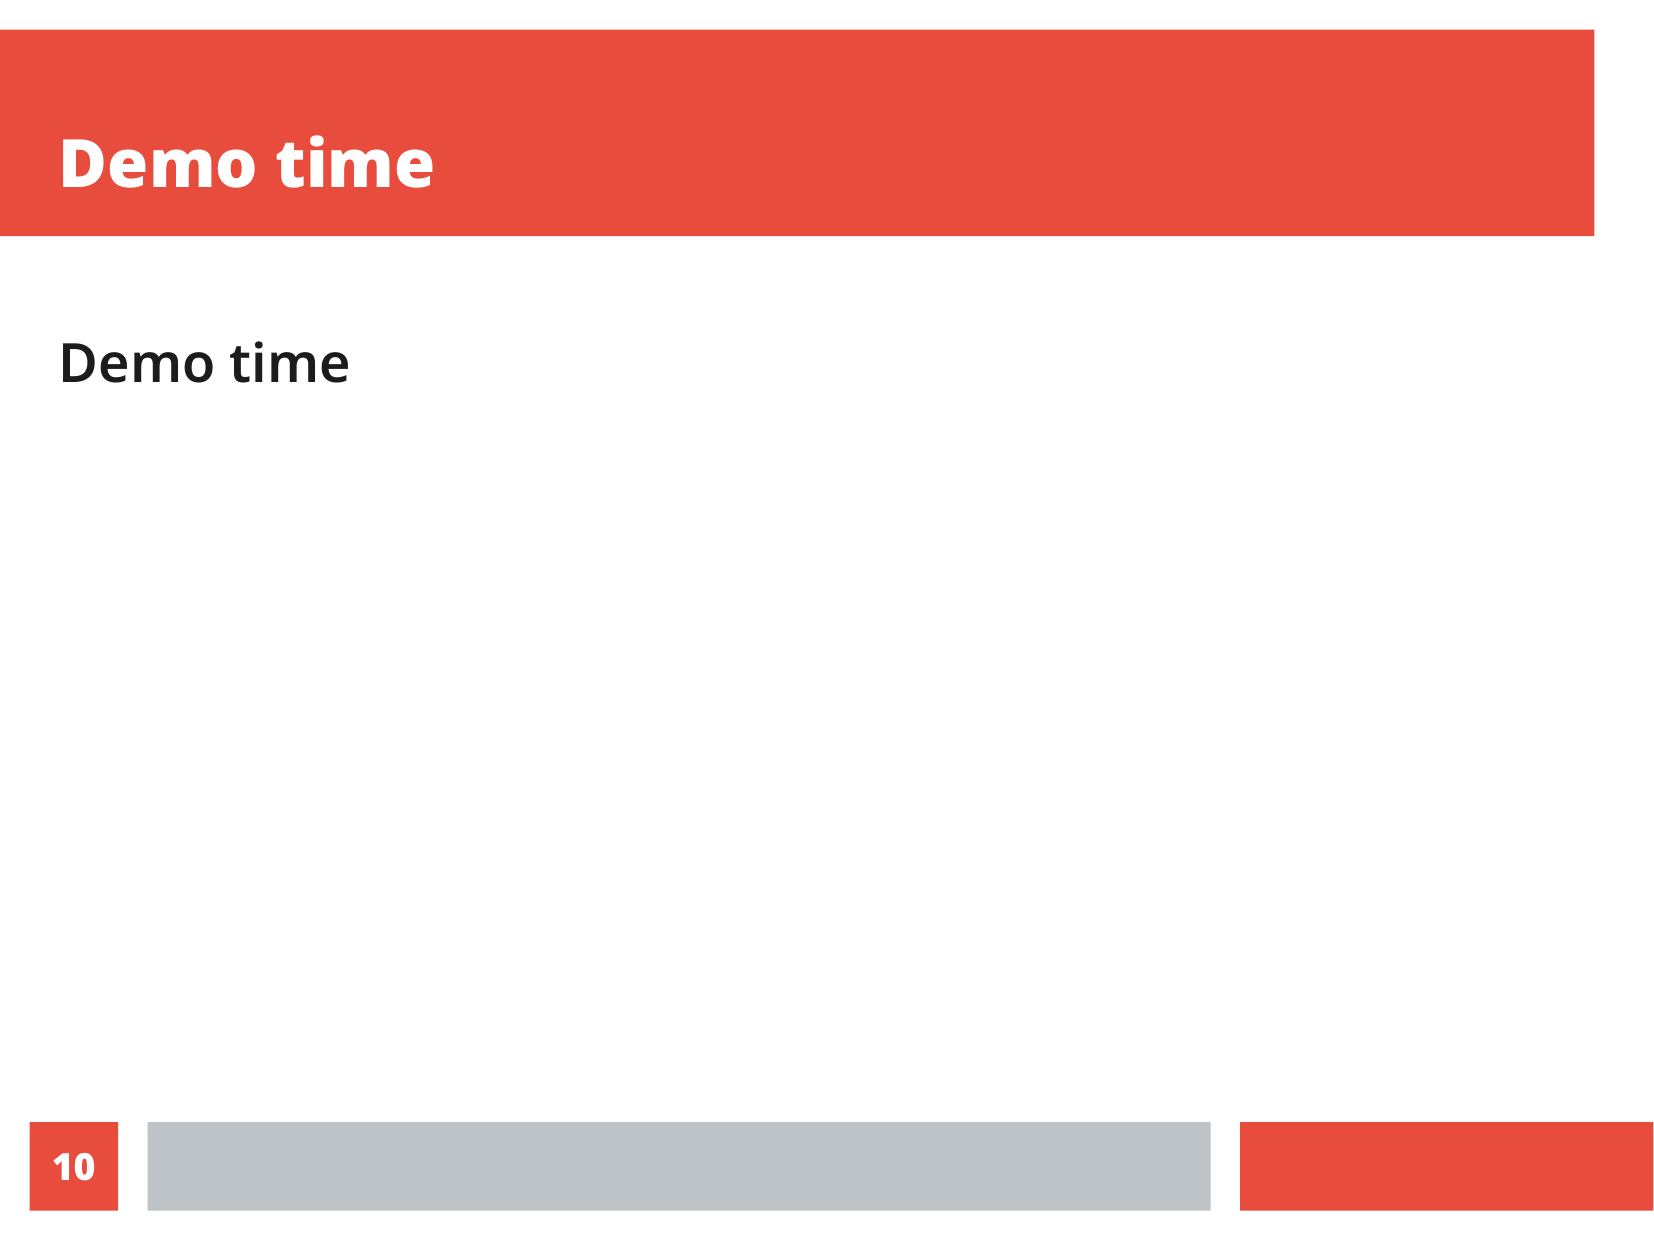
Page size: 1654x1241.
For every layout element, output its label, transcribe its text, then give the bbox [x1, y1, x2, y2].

title Demo time [59, 59, 1595, 207]
list Demo time [59, 324, 1565, 1093]
